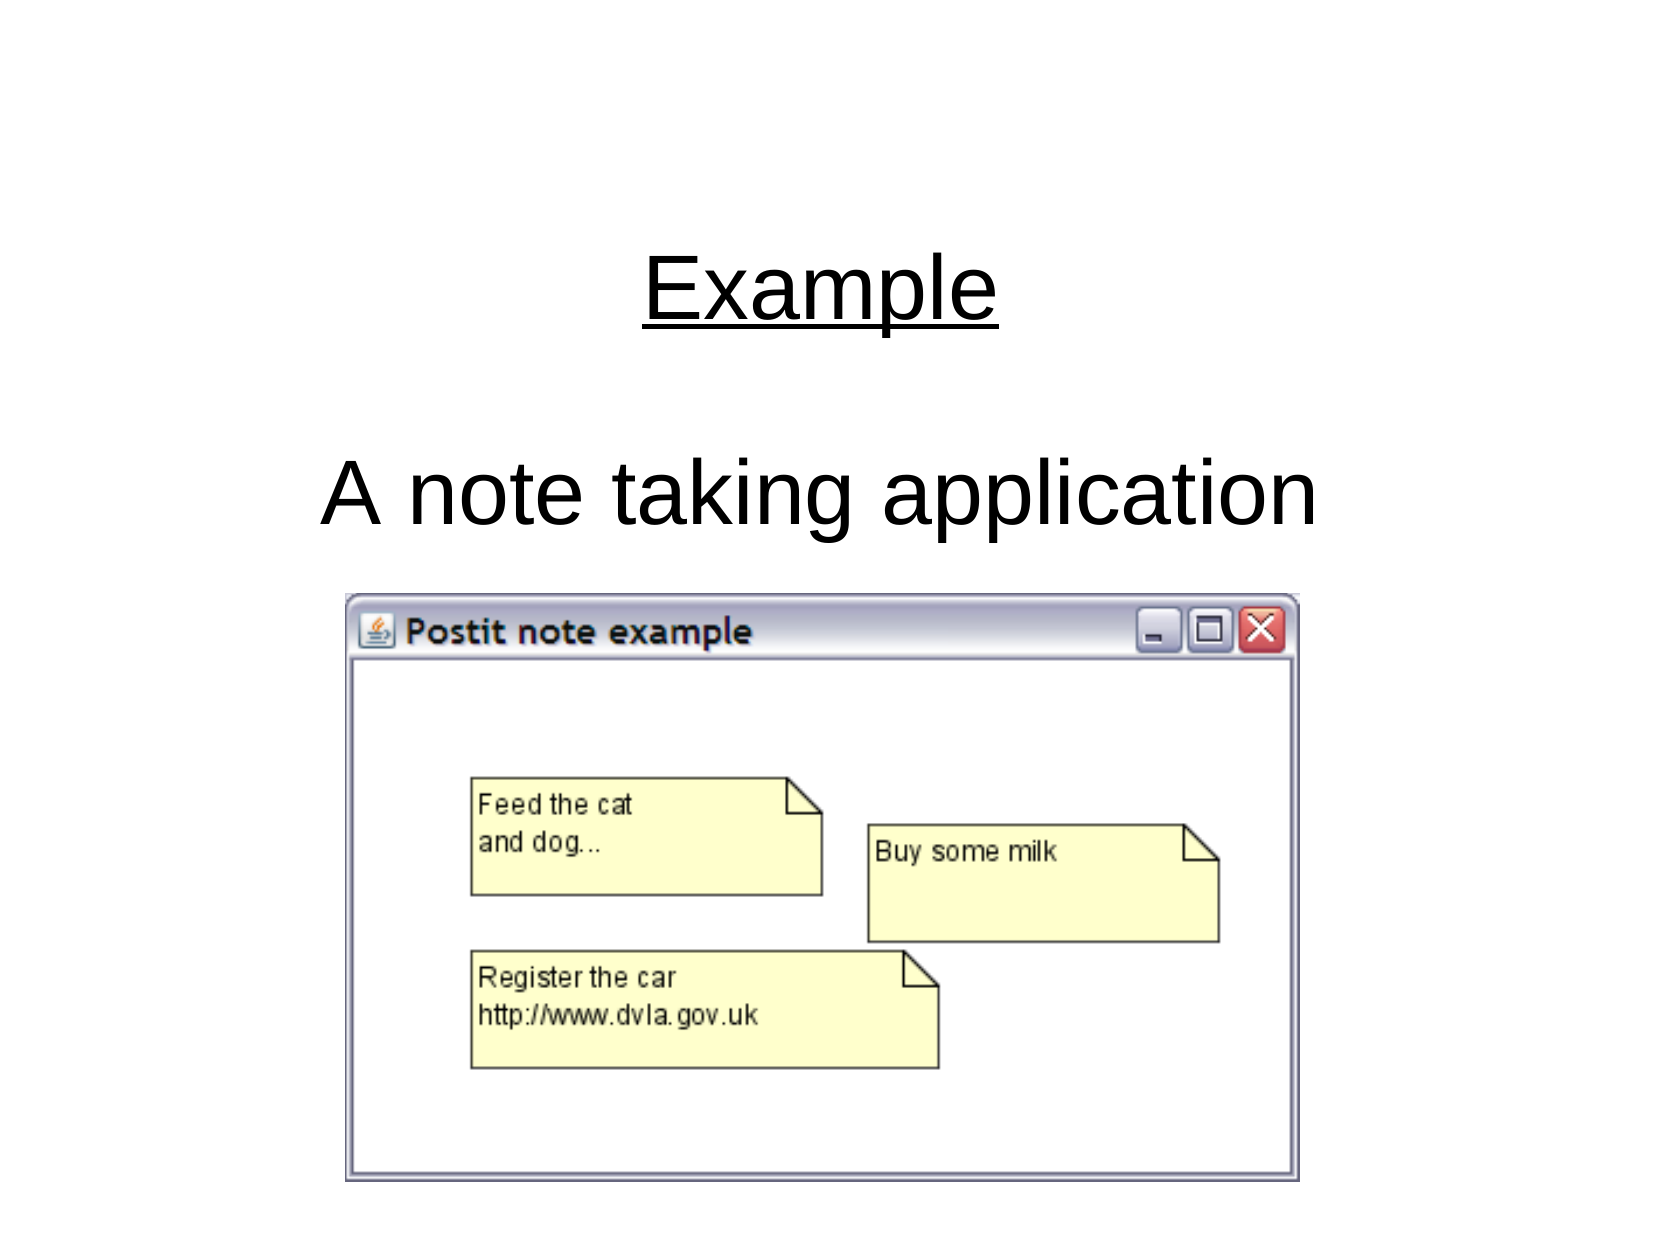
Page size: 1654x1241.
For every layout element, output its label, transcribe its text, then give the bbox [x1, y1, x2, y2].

picture [345, 593, 1300, 1182]
title Example A note taking application [76, 236, 1565, 544]
